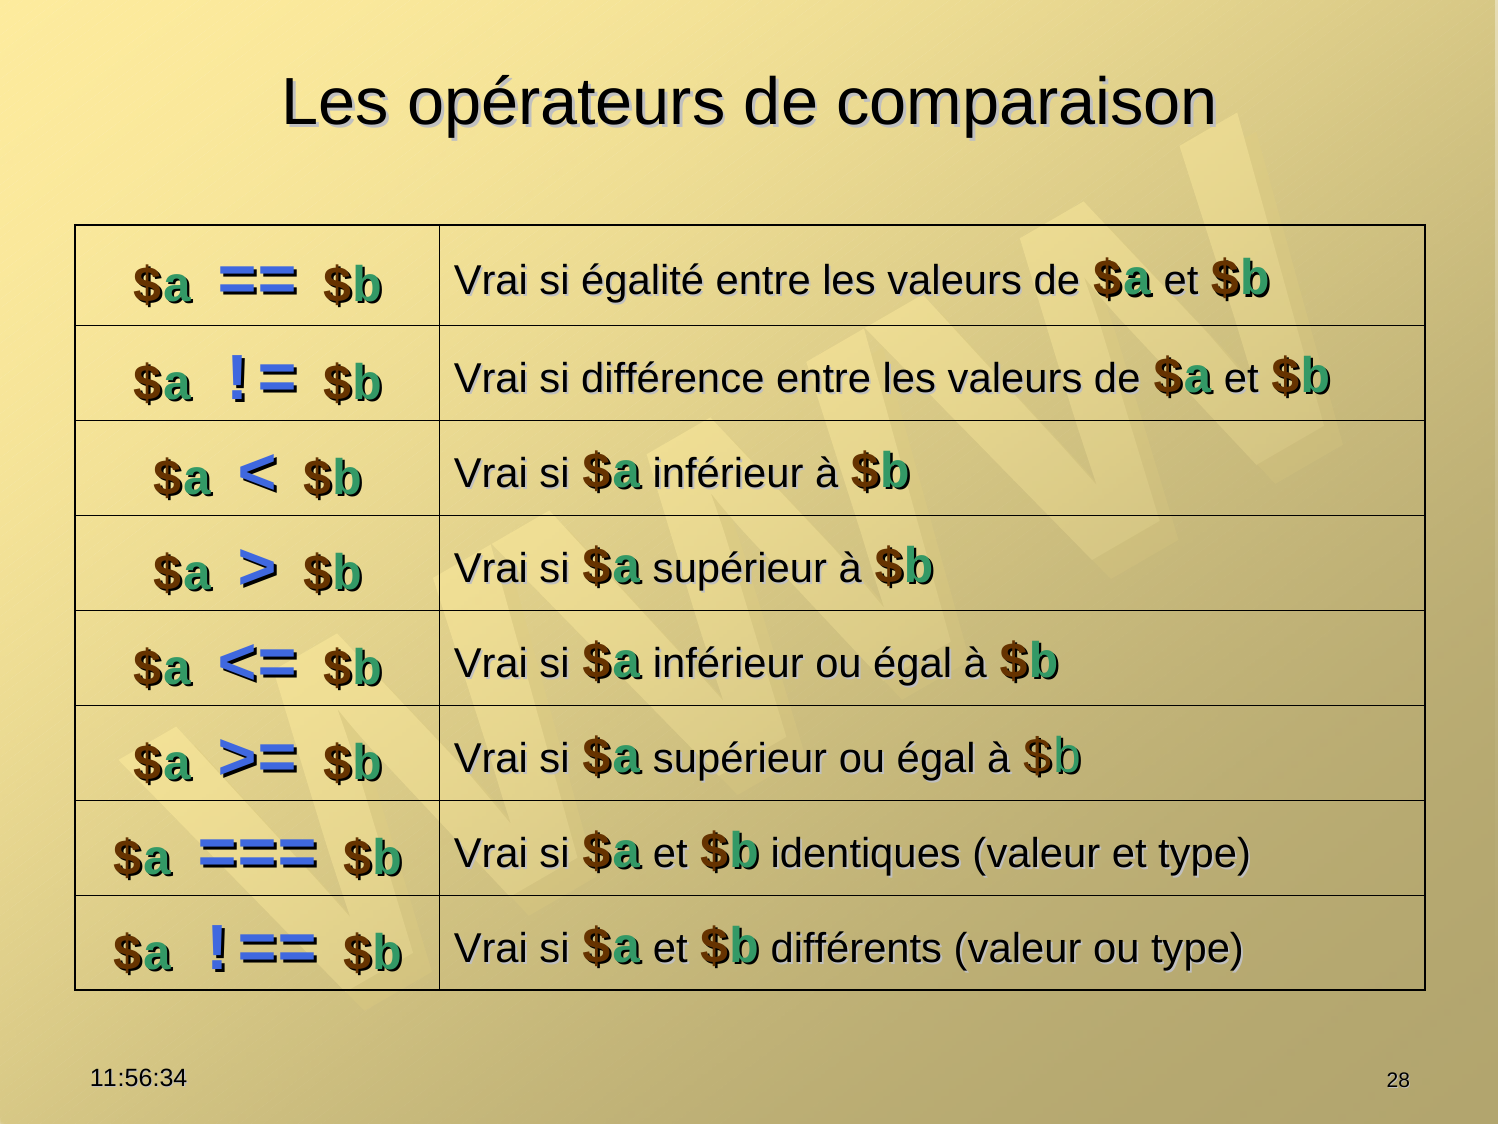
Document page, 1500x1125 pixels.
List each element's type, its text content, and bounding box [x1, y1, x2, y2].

table_cell Vrai si différence entre les valeurs de $a et $b [440, 326, 1424, 420]
table_cell $a >= $b [76, 706, 439, 800]
text_box <numéro> [1074, 1058, 1426, 1100]
table_cell Vrai si $a inférieur ou égal à $b [440, 611, 1424, 705]
table_cell Vrai si $a supérieur à $b [440, 516, 1424, 610]
table_cell $a > $b [76, 516, 439, 610]
text_box 18:45:30 [74, 1058, 426, 1100]
table_cell $a <= $b [76, 611, 439, 705]
table_cell $a === $b [76, 801, 439, 895]
table_header Vrai si égalité entre les valeurs de $a et $b [440, 226, 1424, 325]
table_cell Vrai si $a et $b identiques (valeur et type) [440, 801, 1424, 895]
table_cell Vrai si $a inférieur à $b [440, 421, 1424, 515]
title Les opérateurs de comparaison [75, 45, 1426, 152]
table_cell Vrai si $a supérieur ou égal à $b [440, 706, 1424, 800]
table_cell Vrai si $a et $b différents (valeur ou type) [440, 896, 1424, 989]
table_cell $a < $b [76, 421, 439, 515]
table_header $a == $b [76, 226, 439, 325]
table_cell $a != $b [76, 326, 439, 420]
table_cell $a !== $b [76, 896, 439, 989]
